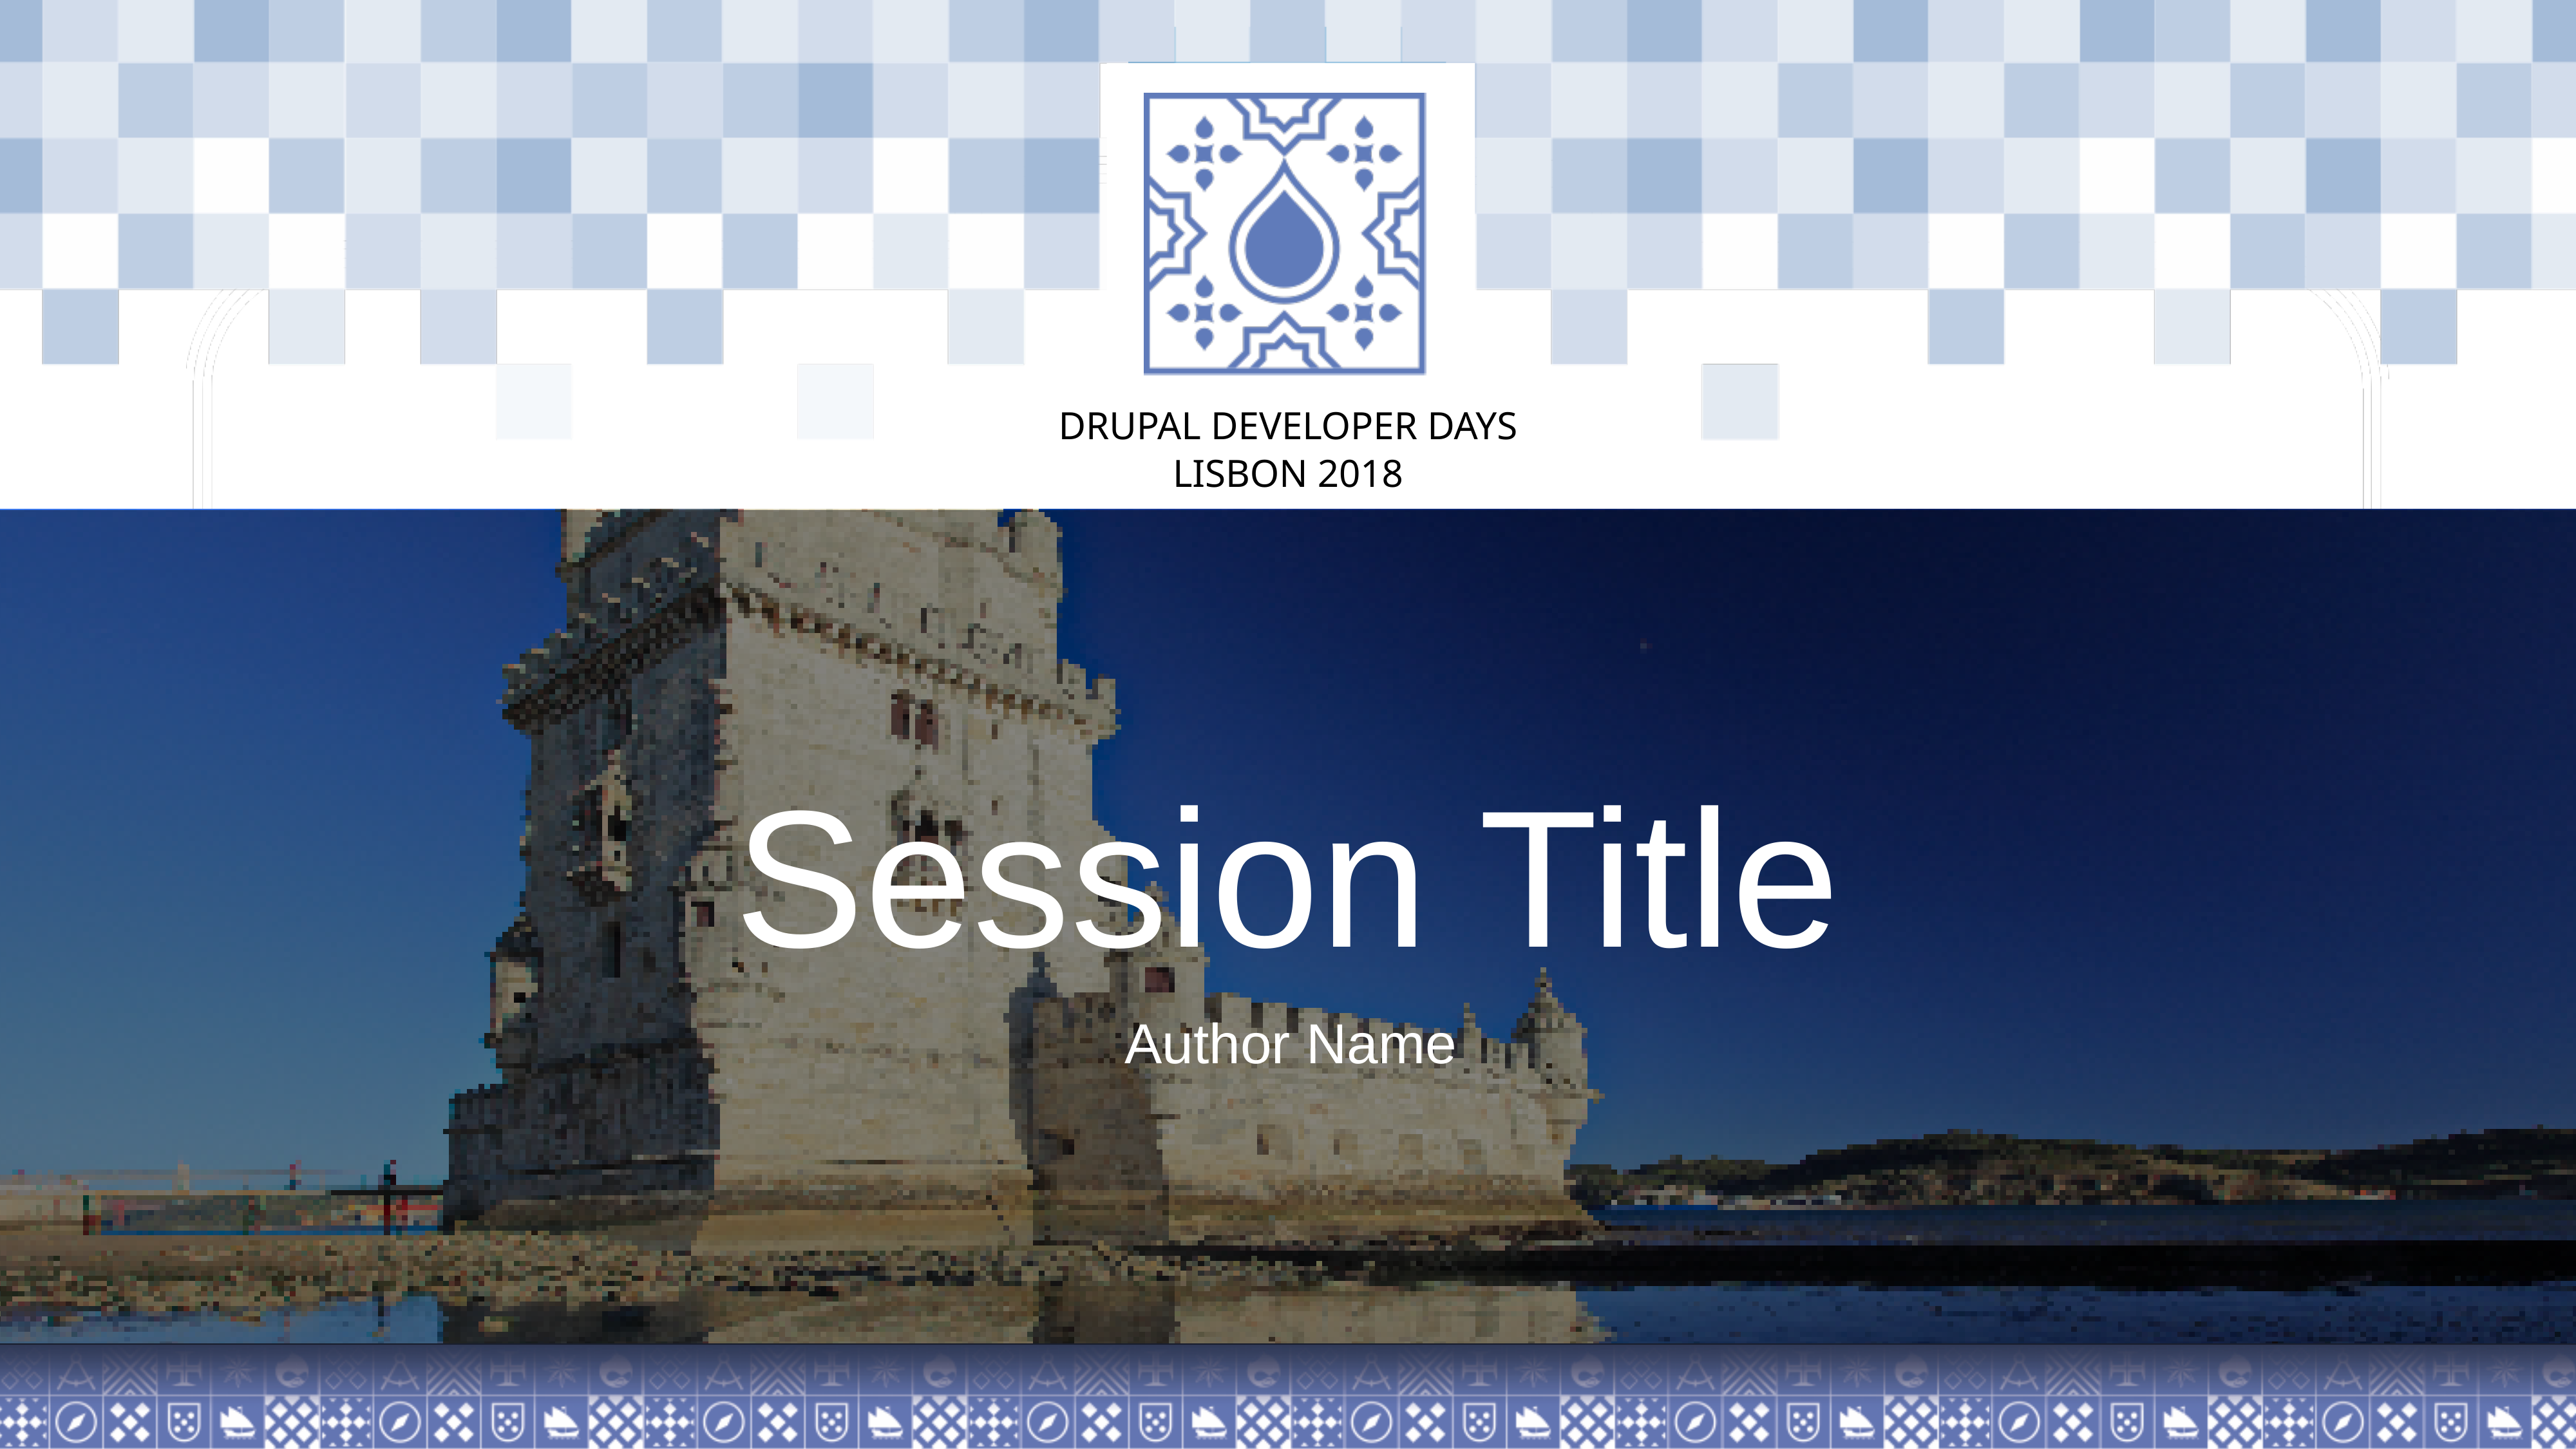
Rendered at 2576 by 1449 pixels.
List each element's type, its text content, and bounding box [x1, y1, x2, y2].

picture [0, 0, 2576, 509]
text_box Session Title [421, 744, 2155, 1027]
text_box Author Name [497, 999, 2085, 1193]
text_box [0, 509, 2576, 1345]
picture [0, 1345, 2576, 1449]
